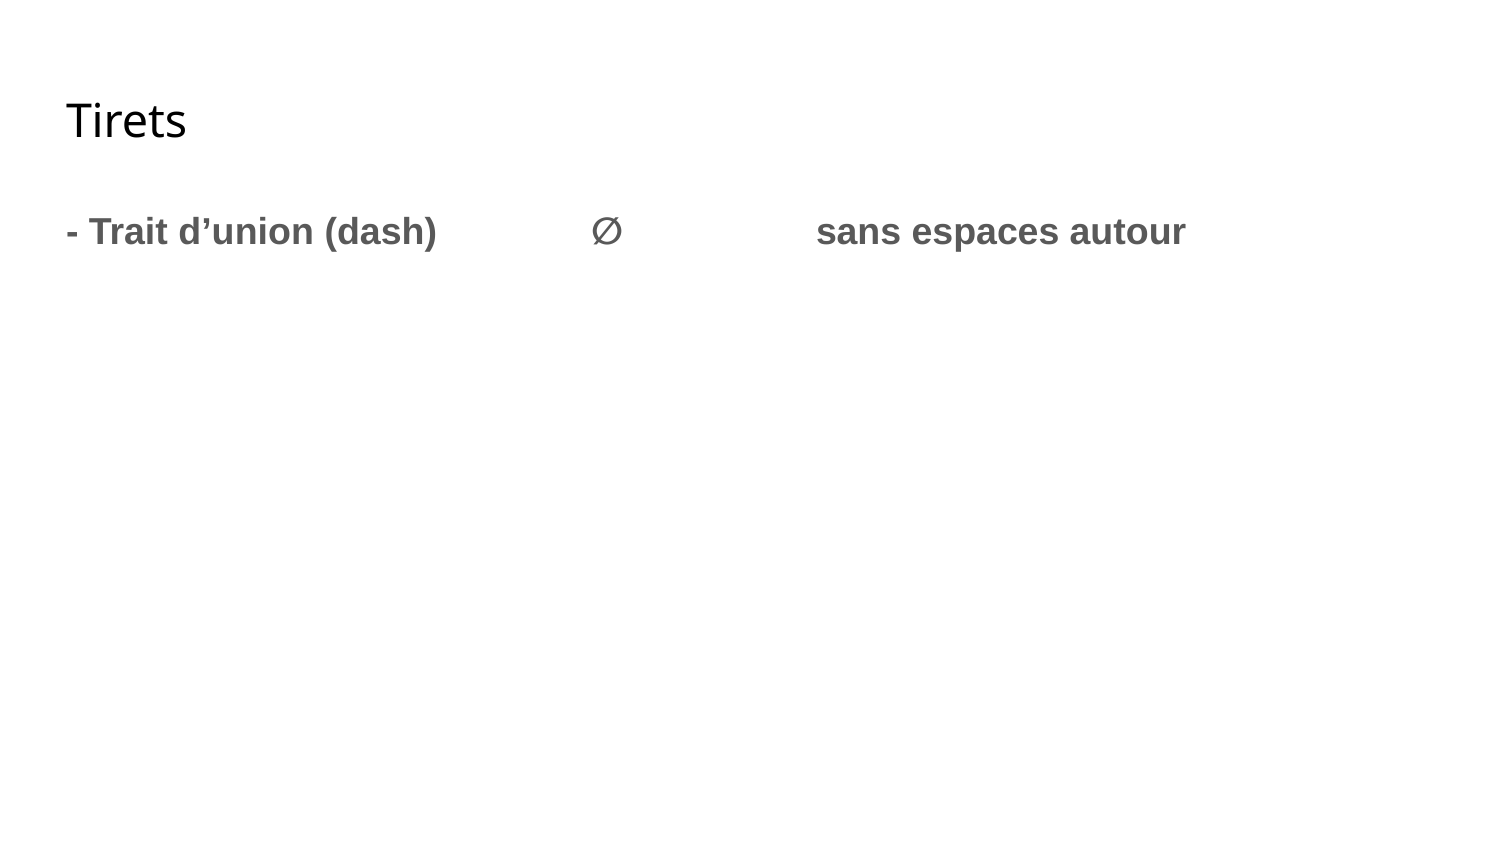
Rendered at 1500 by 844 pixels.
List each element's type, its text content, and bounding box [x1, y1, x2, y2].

list - Trait d’union (dash) ∅ sans espaces autour [51, 189, 1449, 750]
title Tirets [51, 72, 1449, 167]
